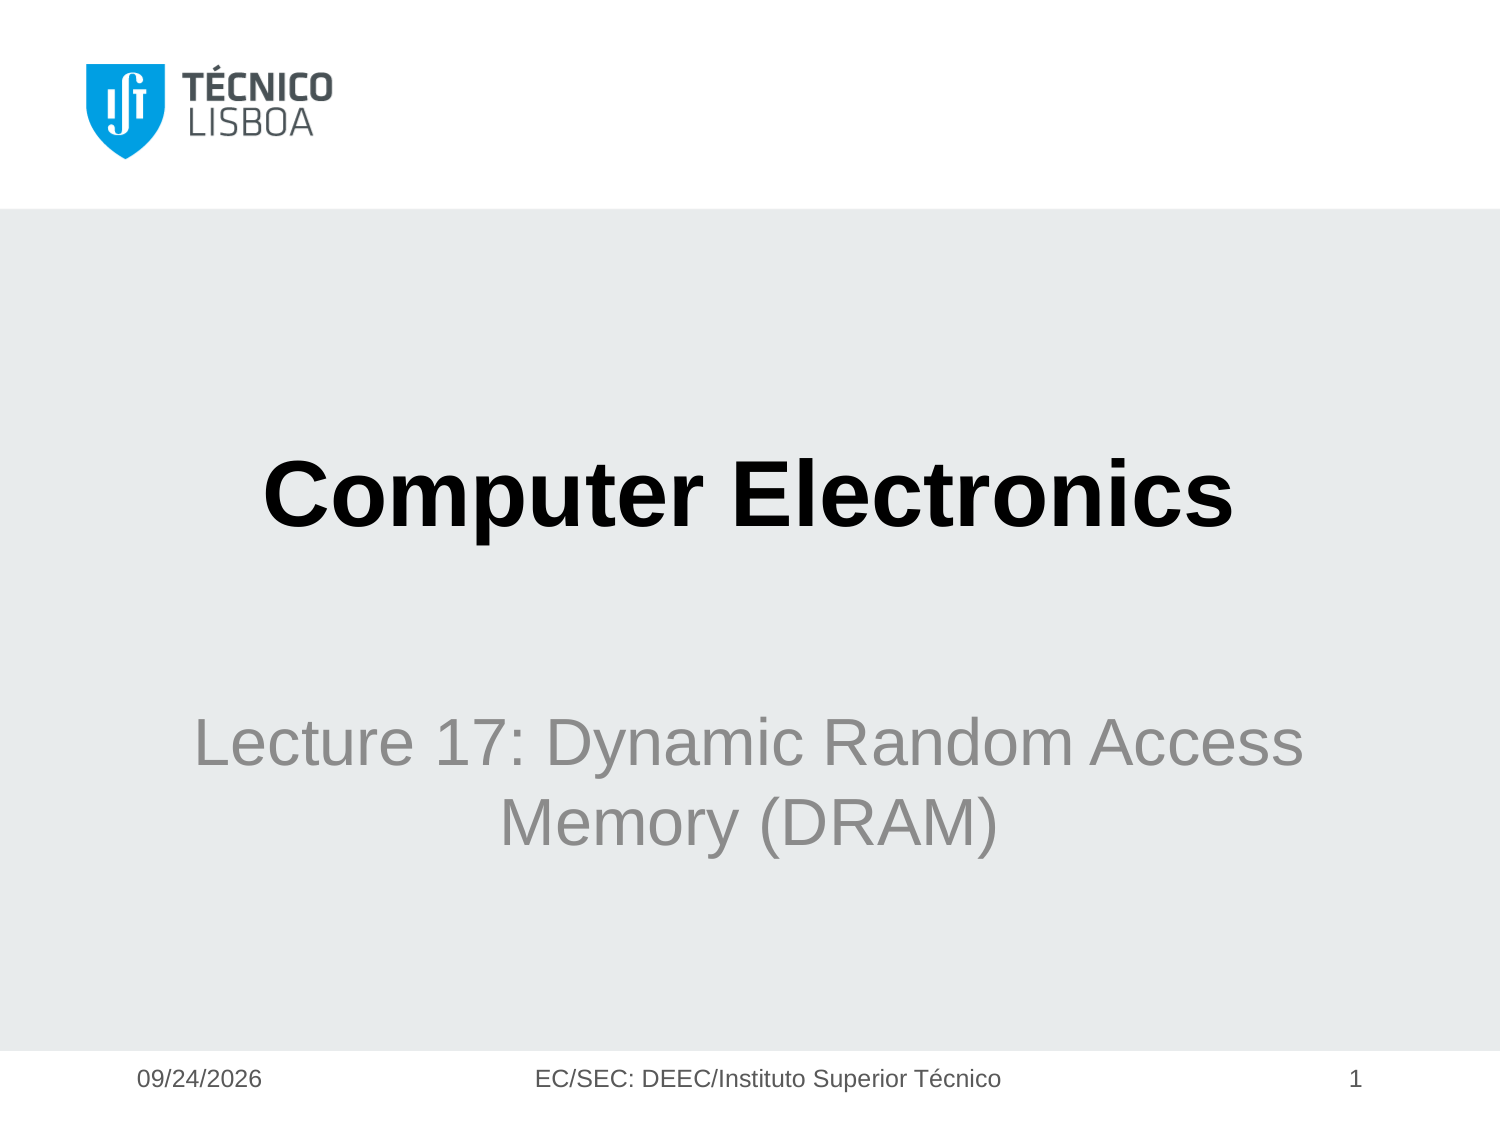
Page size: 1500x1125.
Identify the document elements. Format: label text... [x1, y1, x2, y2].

slide_number <number> [1077, 1052, 1378, 1103]
title Computer Electronics [121, 322, 1378, 655]
footer EC/SEC: DEEC/Instituto Superior Técnico [512, 1052, 1032, 1103]
subtitle Lecture 17: Dynamic Random Access Memory (DRAM) [121, 691, 1378, 894]
slide_number 12/03/2020 [121, 1052, 425, 1103]
picture [0, 0, 1500, 1125]
